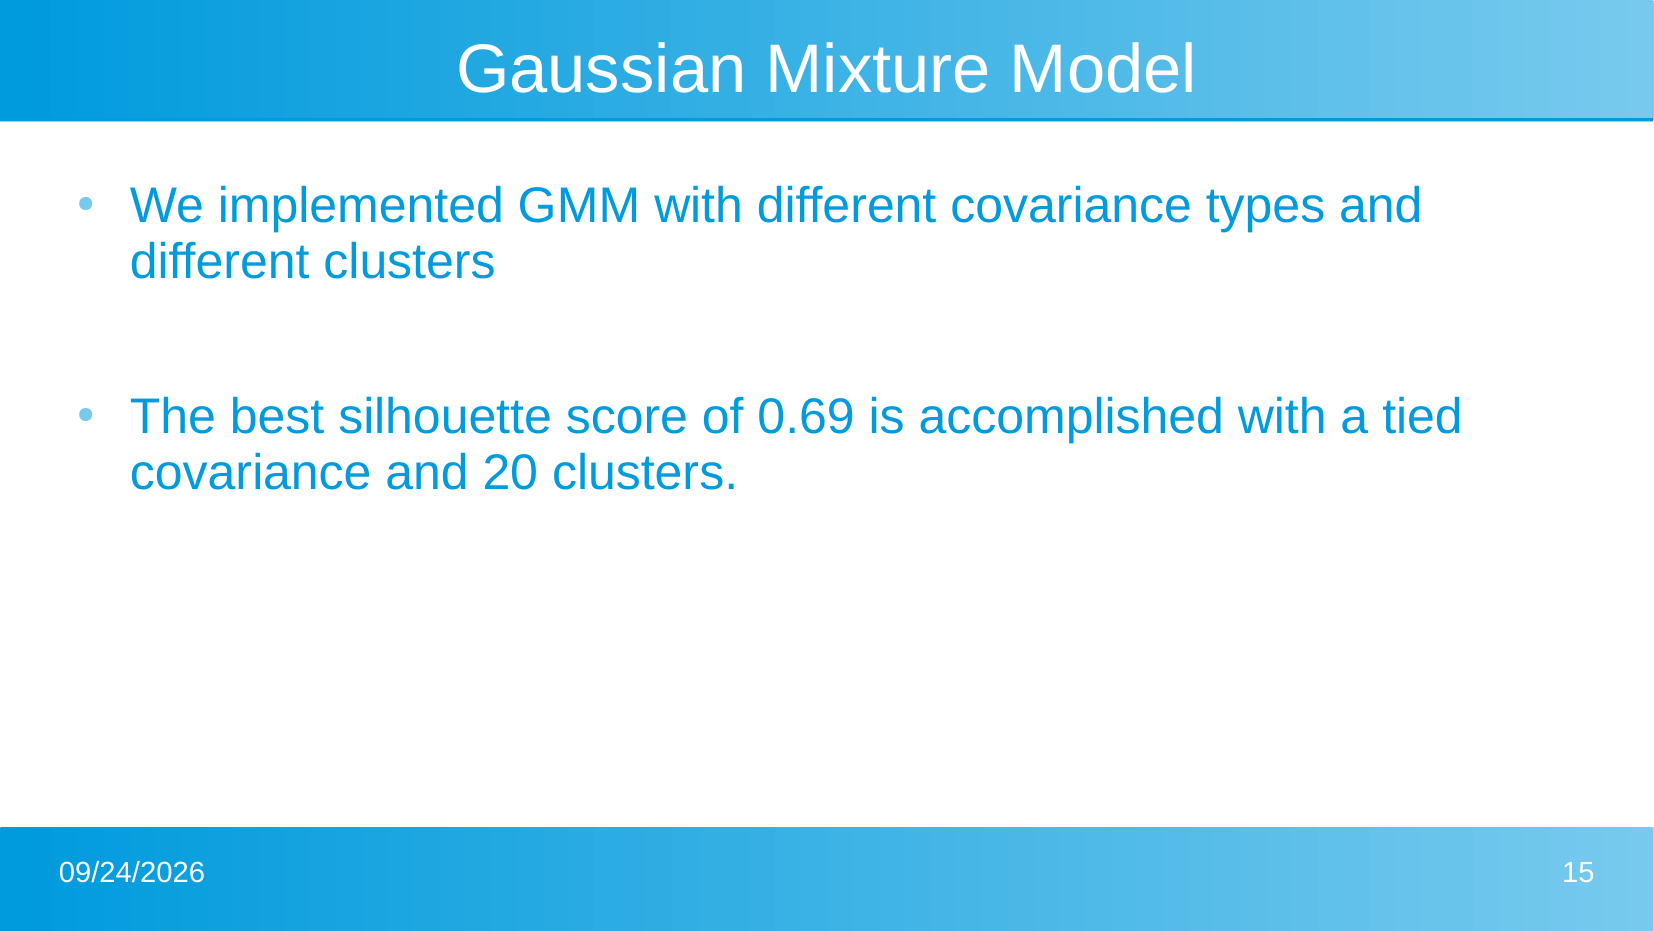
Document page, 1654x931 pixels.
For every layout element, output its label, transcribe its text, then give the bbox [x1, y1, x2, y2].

list We implemented GMM with different covariance types and different clusters The best silhouette score of 0.69 is accomplished with a tied covariance and 20 clusters. [59, 177, 1595, 768]
title Gaussian Mixture Model [59, 29, 1595, 108]
